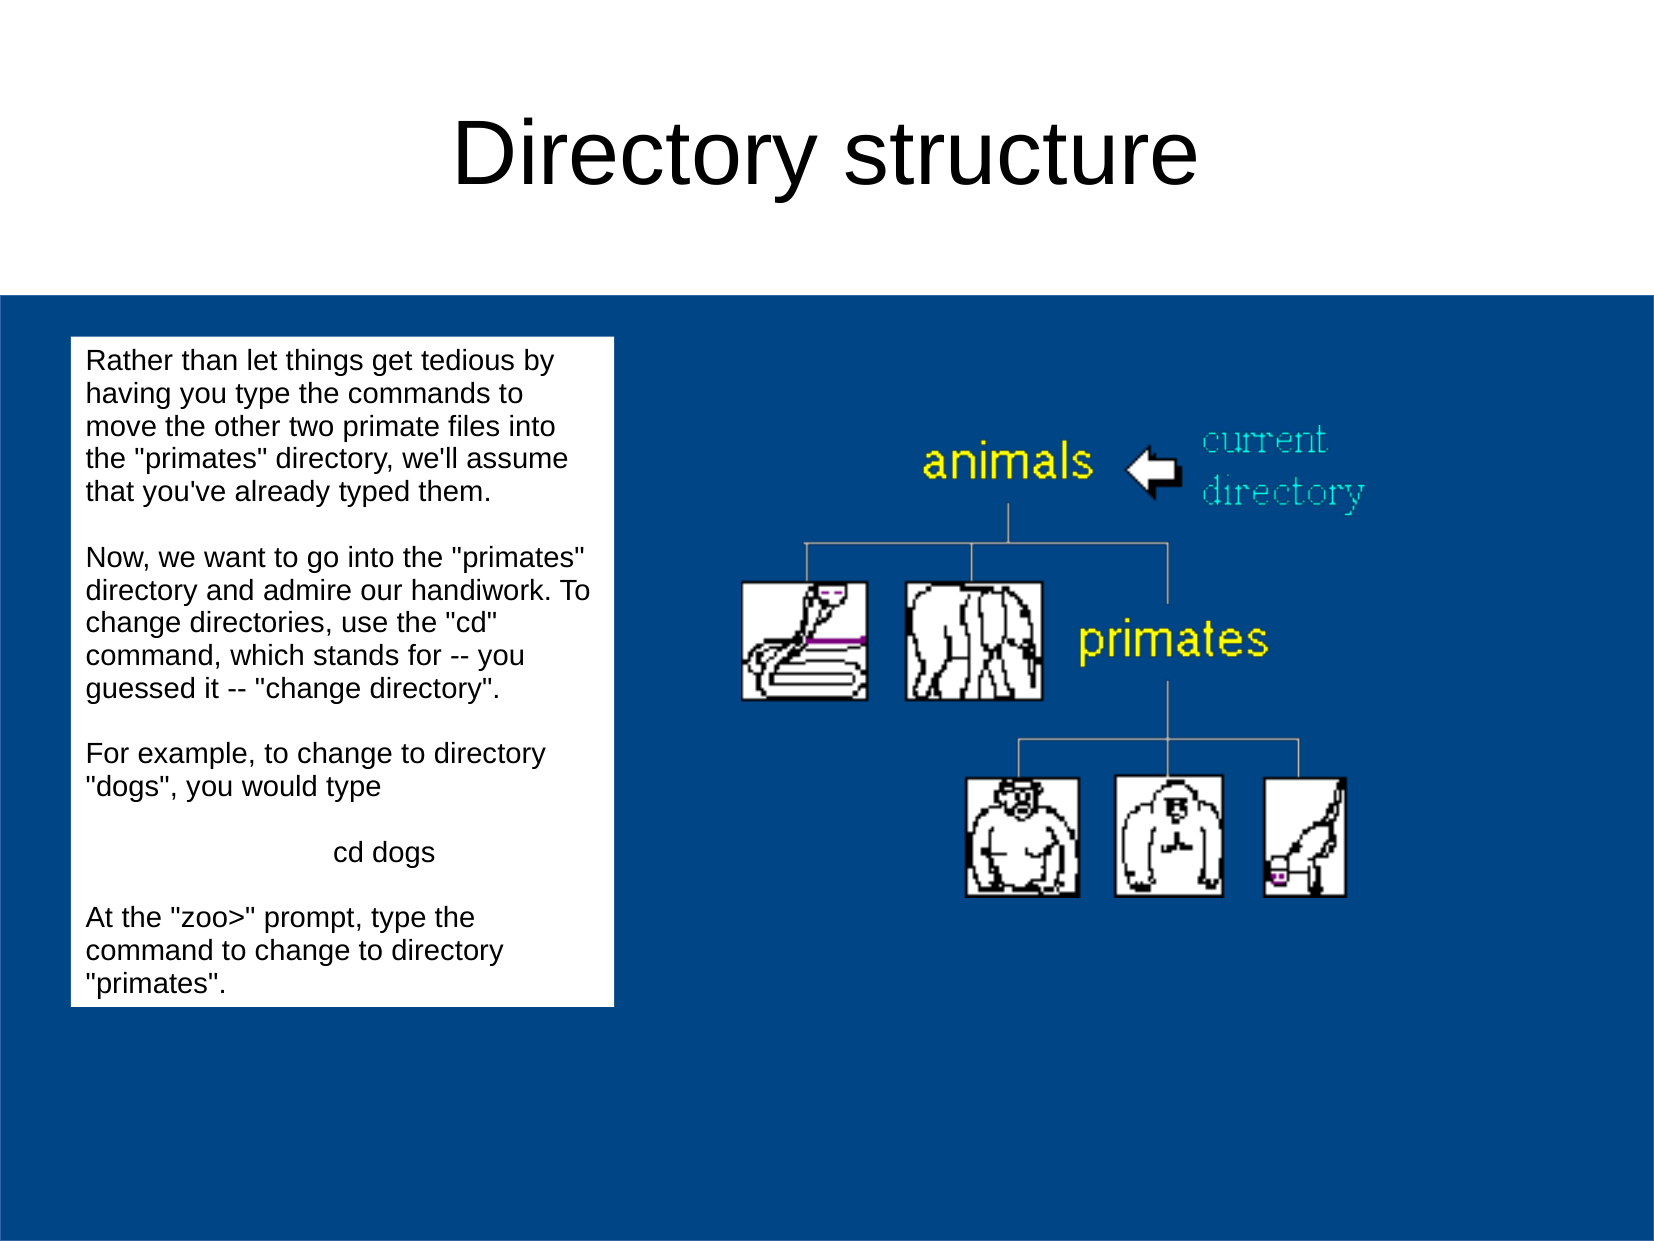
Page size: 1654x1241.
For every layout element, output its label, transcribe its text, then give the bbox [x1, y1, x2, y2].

picture [741, 425, 1536, 898]
text_box [0, 295, 1654, 1241]
text_box Rather than let things get tedious by having you type the commands to move the other two primate files into the "primates" directory, we'll assume that you've already typed them. Now, we want to go into the "primates" directory and admire our handiwork. To change directories, use the "cd" command, which stands for -- you guessed it -- "change directory". For example, to change to directory "dogs", you would type cd dogs At the "zoo>" prompt, type the command to change to directory "primates". [70, 336, 615, 1007]
title Directory structure [82, 49, 1571, 257]
